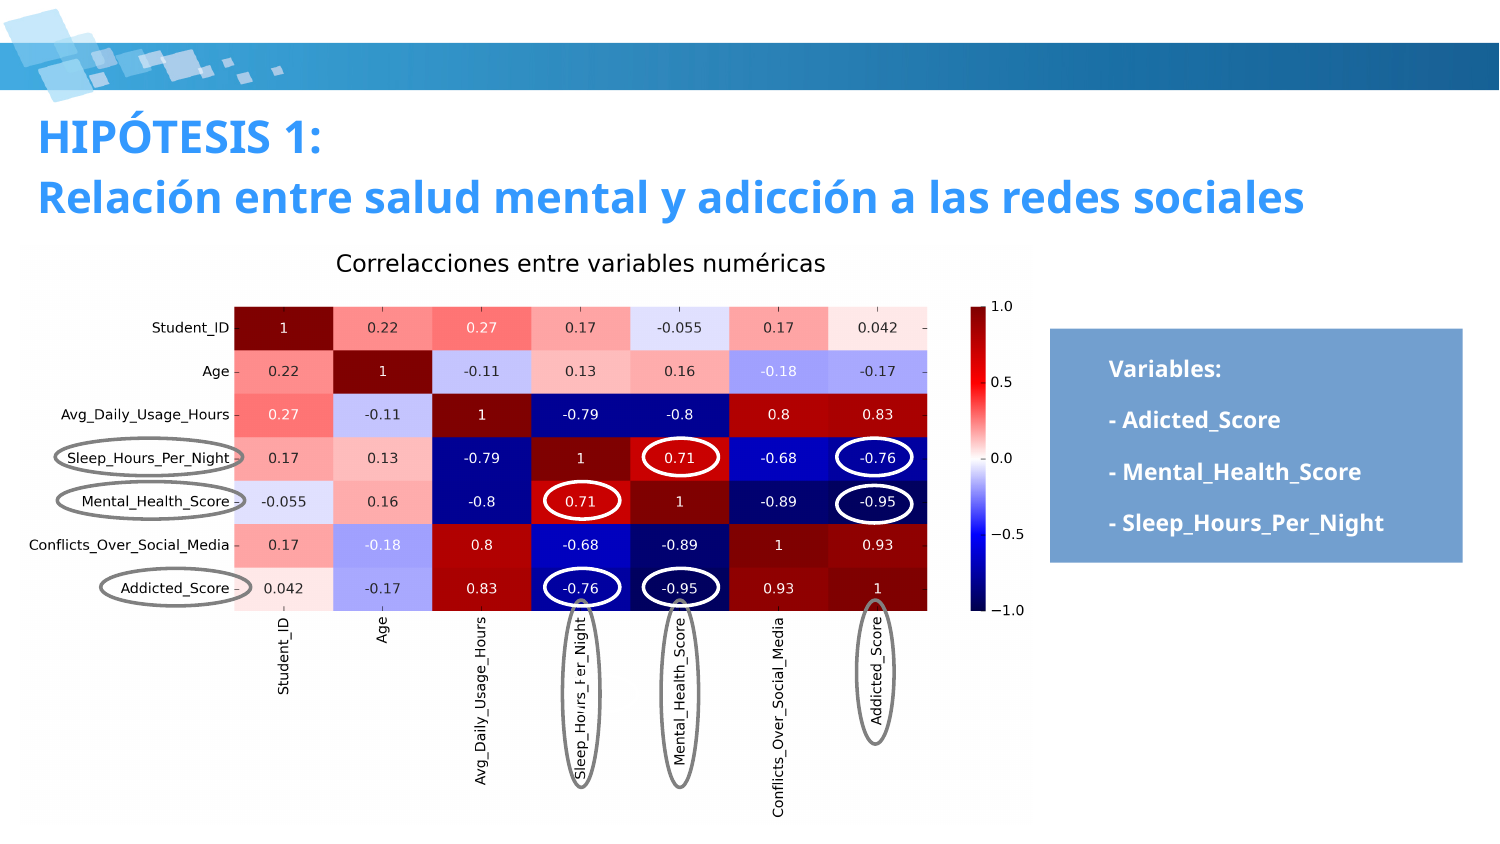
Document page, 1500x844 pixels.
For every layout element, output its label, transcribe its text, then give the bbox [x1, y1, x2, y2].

title HIPÓTESIS 1: Relación entre salud mental y adicción a las redes sociales [37, 6, 1463, 326]
picture [0, 0, 1499, 842]
list Variables: - Adicted_Score - Mental_Health_Score - Sleep_Hours_Per_Night [1050, 328, 1463, 563]
